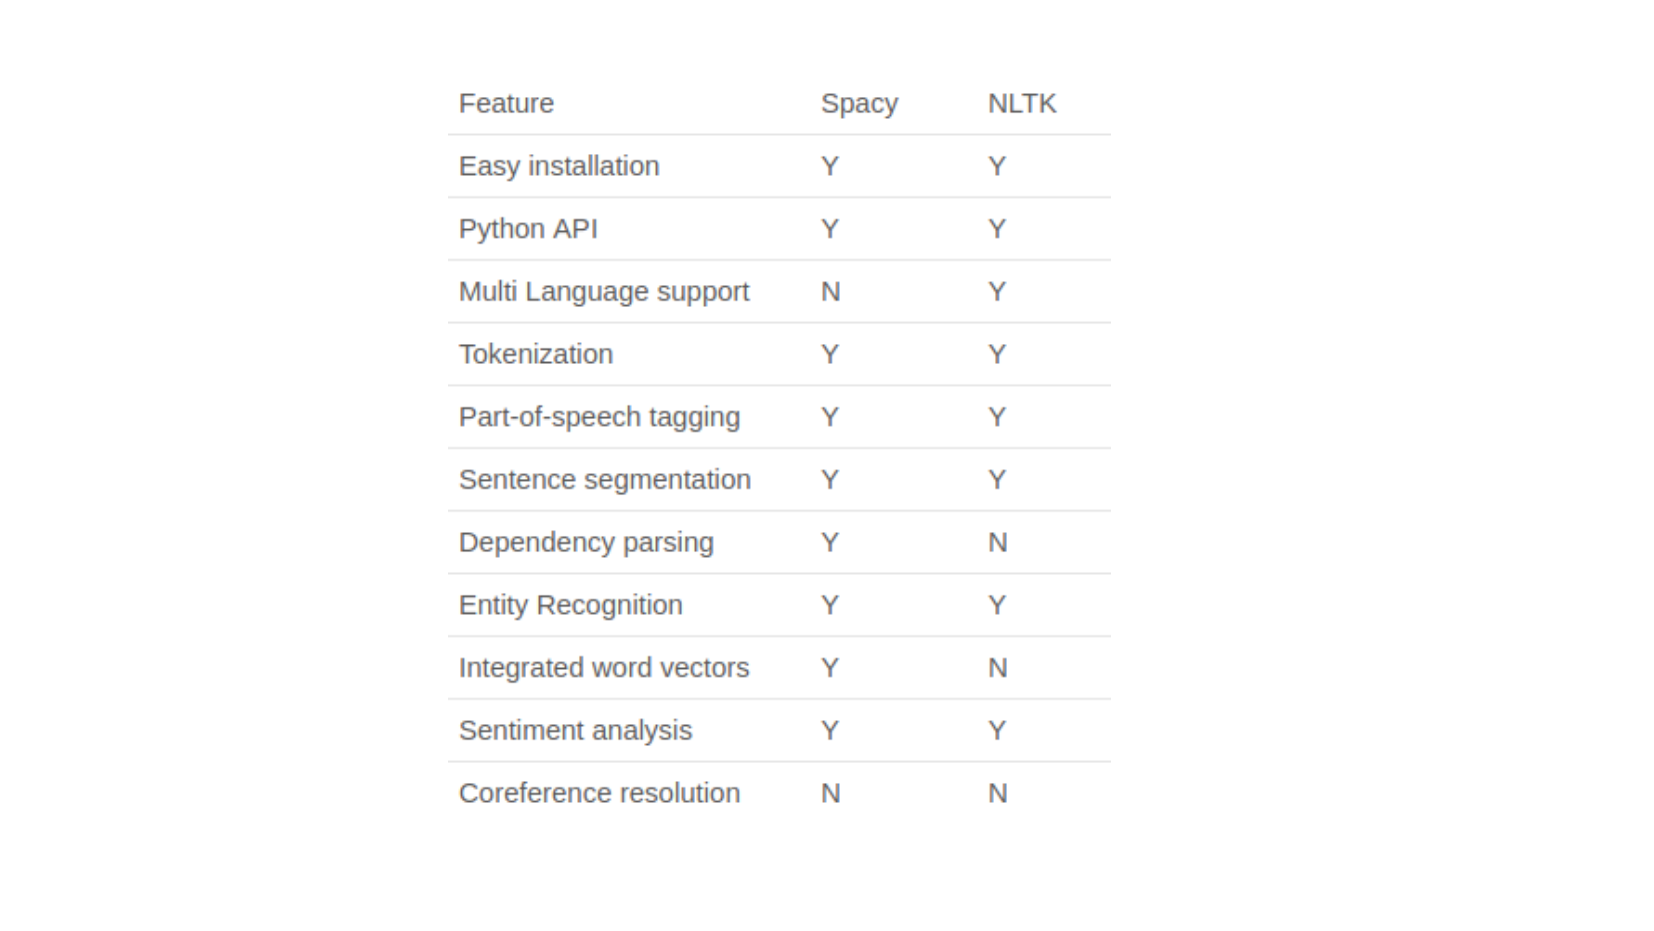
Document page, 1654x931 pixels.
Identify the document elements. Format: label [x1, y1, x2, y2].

picture [448, 58, 1111, 839]
